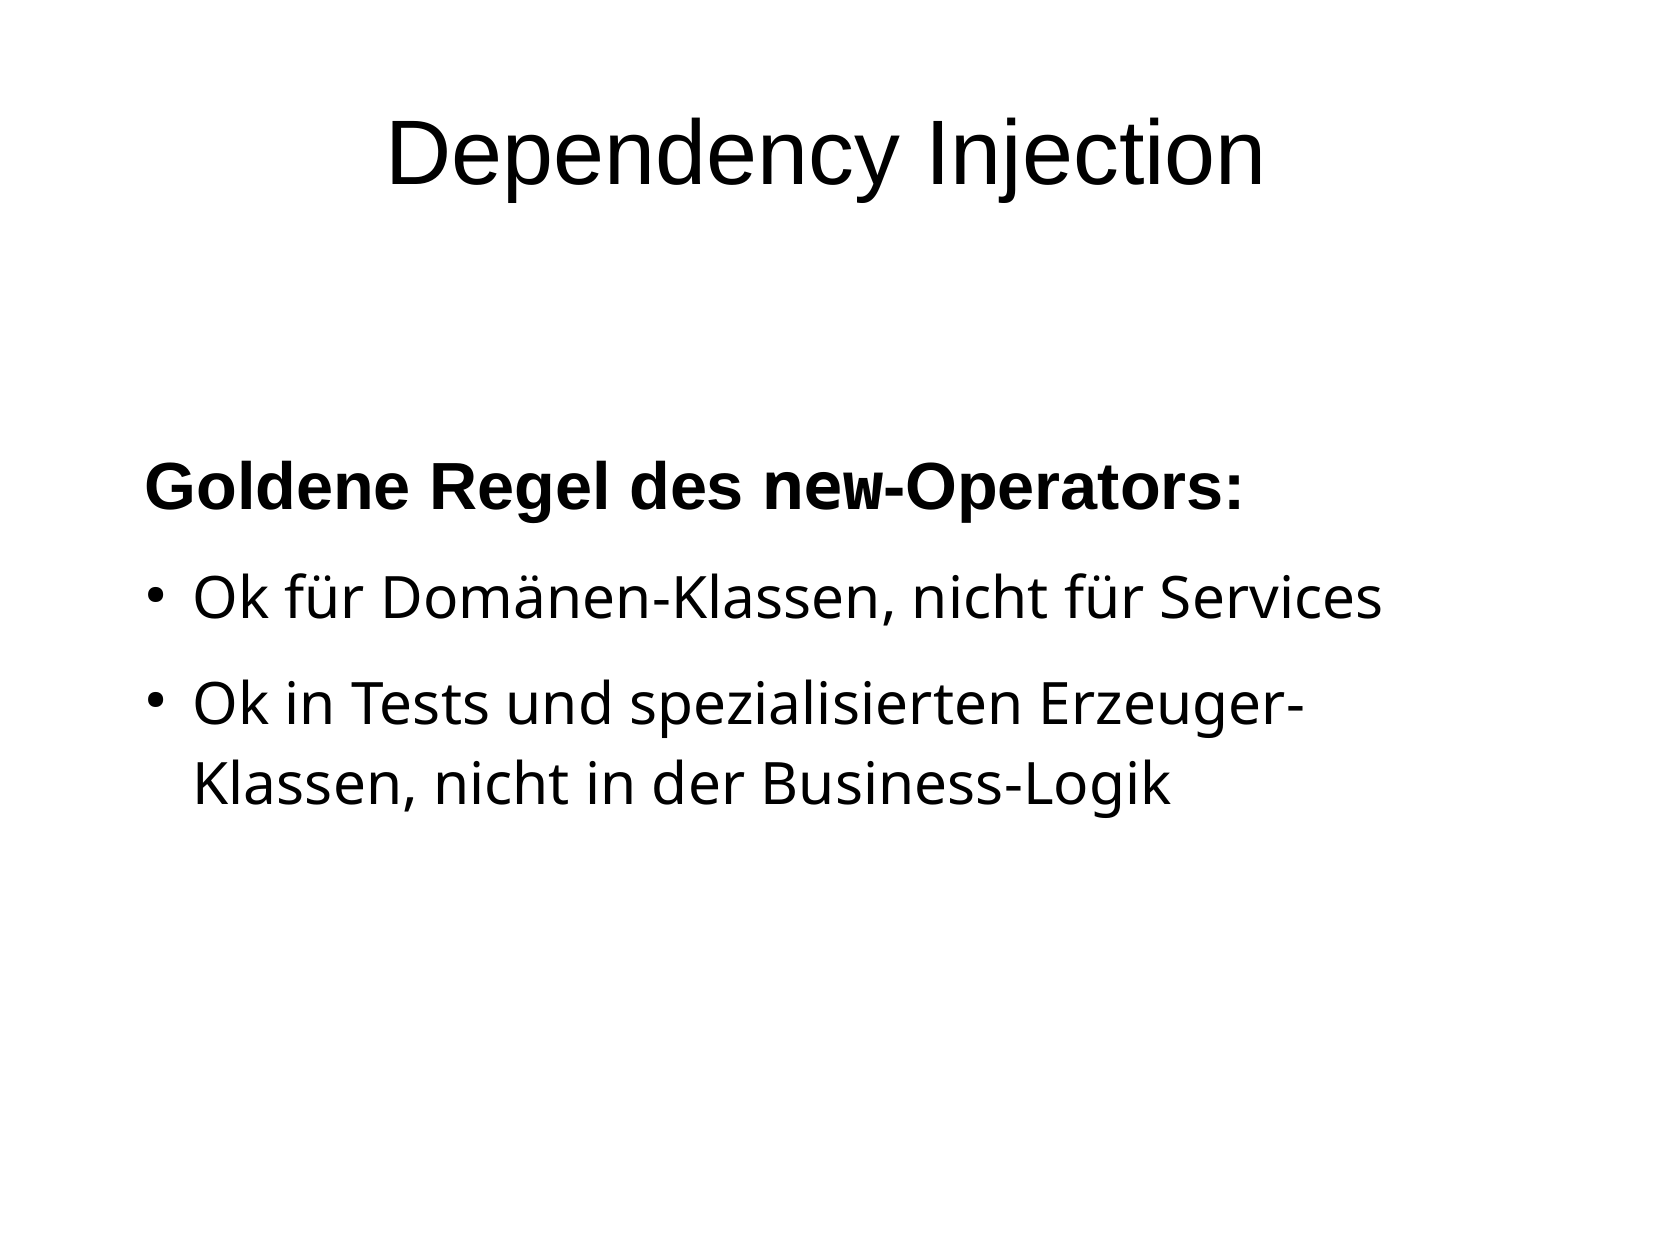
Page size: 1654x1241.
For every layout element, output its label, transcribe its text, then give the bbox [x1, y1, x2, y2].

list Ok für Domänen-Klassen, nicht für Services Ok in Tests und spezialisierten Erzeuger-Klassen, nicht in der Business-Logik [129, 555, 1524, 827]
text_box Goldene Regel des new-Operators: [129, 431, 1312, 523]
title Dependency Injection [82, 49, 1571, 257]
